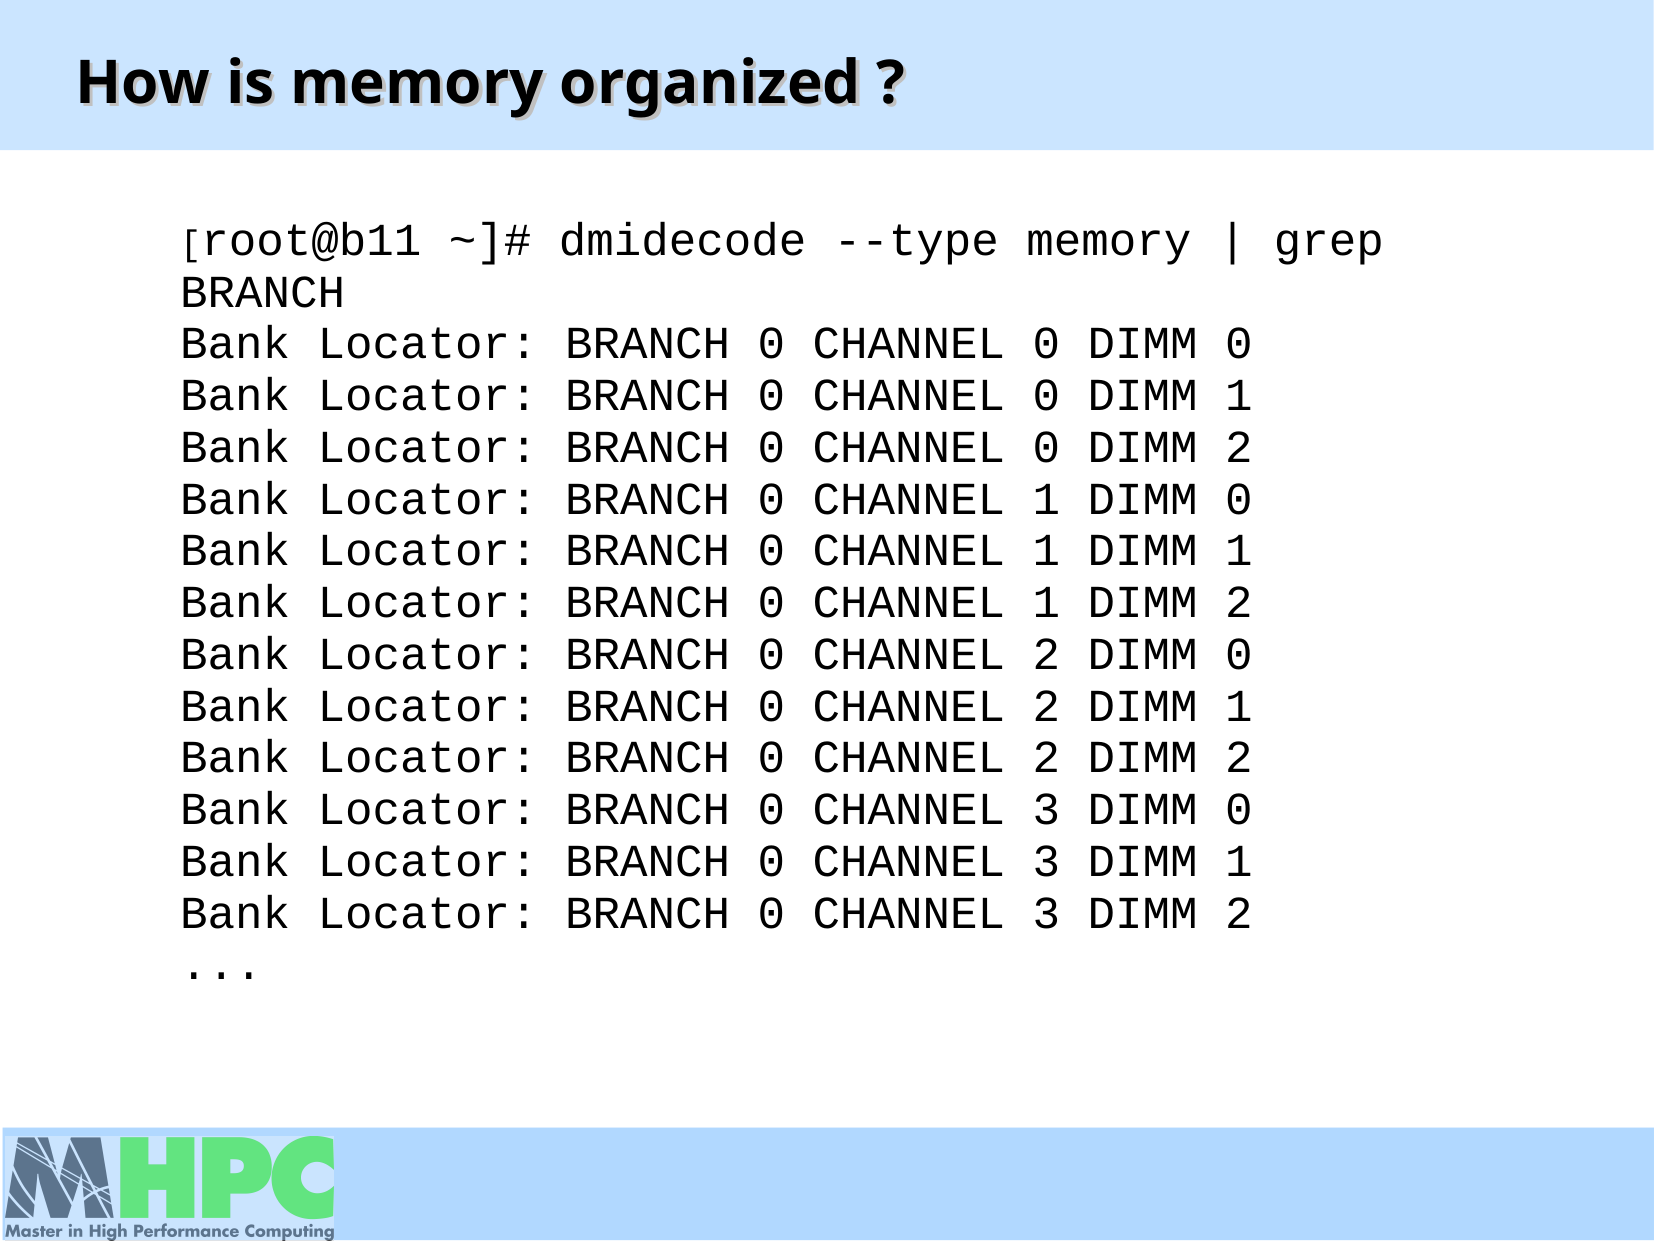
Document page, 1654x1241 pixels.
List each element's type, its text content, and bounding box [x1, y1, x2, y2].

text_box [root@b11 ~]# dmidecode --type memory | grep BRANCH Bank Locator: BRANCH 0 CHANNEL 0 DIMM 0 Bank Locator: BRANCH 0 CHANNEL 0 DIMM 1 Bank Locator: BRANCH 0 CHANNEL 0 DIMM 2 Bank Locator: BRANCH 0 CHANNEL 1 DIMM 0 Bank Locator: BRANCH 0 CHANNEL 1 DIMM 1 Bank Locator: BRANCH 0 CHANNEL 1 DIMM 2 Bank Locator: BRANCH 0 CHANNEL 2 DIMM 0 Bank Locator: BRANCH 0 CHANNEL 2 DIMM 1 Bank Locator: BRANCH 0 CHANNEL 2 DIMM 2 Bank Locator: BRANCH 0 CHANNEL 3 DIMM 0 Bank Locator: BRANCH 0 CHANNEL 3 DIMM 1 Bank Locator: BRANCH 0 CHANNEL 3 DIMM 2 ... [165, 210, 1450, 1001]
title How is memory organized ? [75, 0, 1421, 184]
